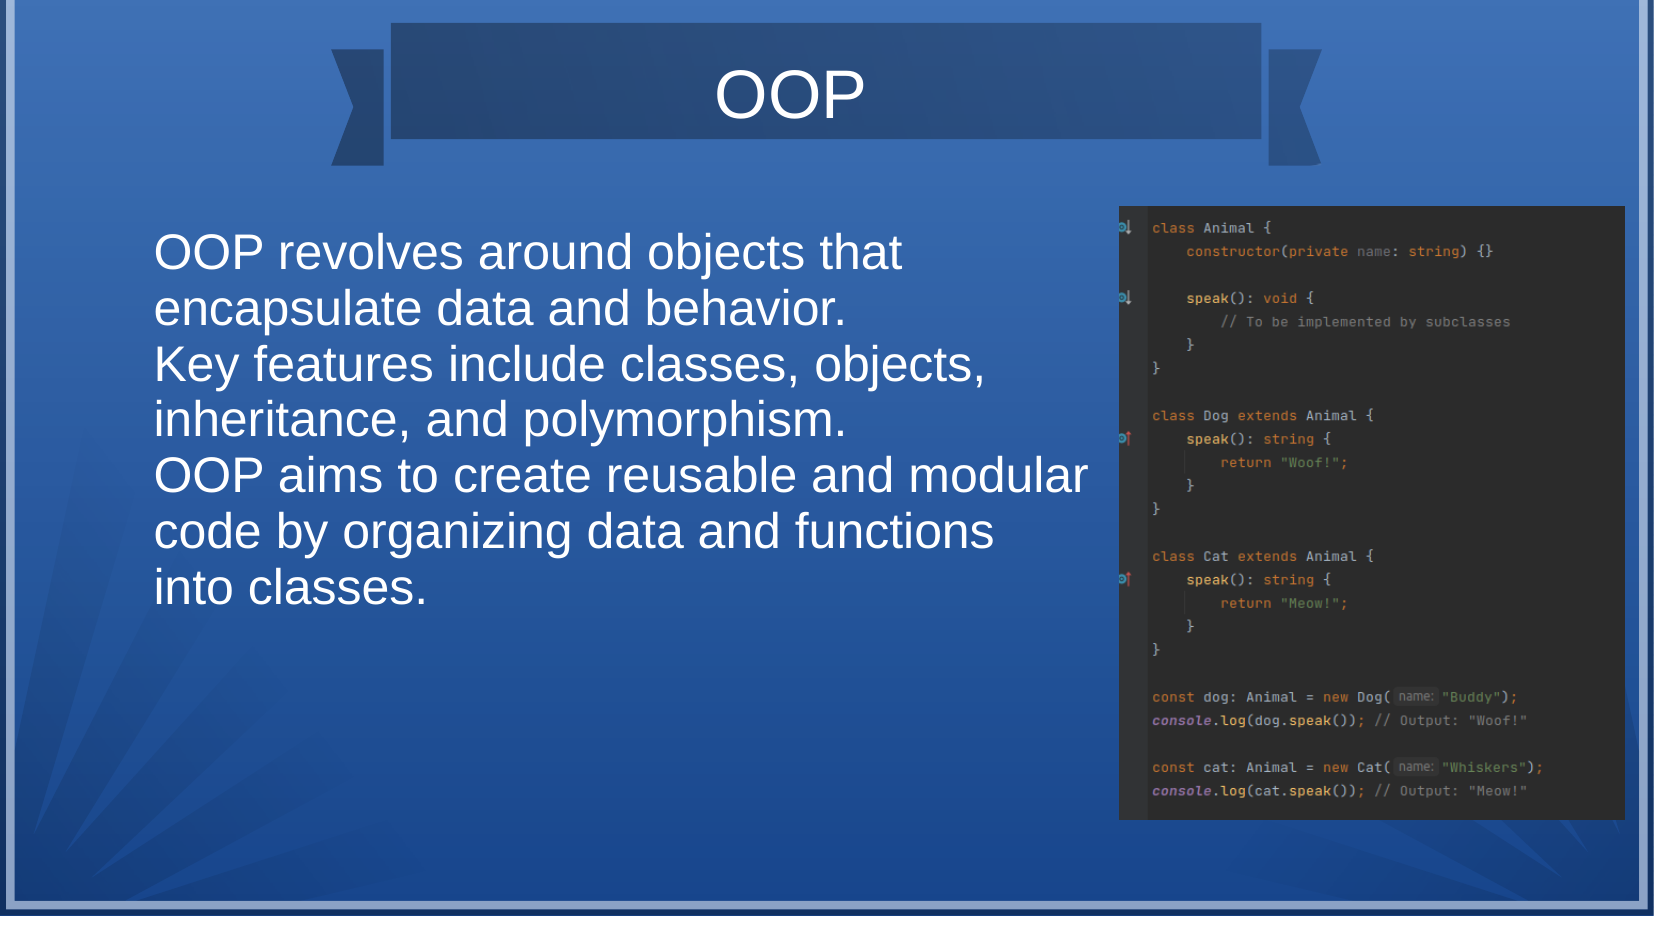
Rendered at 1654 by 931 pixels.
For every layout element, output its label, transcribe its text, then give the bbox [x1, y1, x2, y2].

list OOP revolves around objects that encapsulate data and behavior. Key features include classes, objects, inheritance, and polymorphism. OOP aims to create reusable and modular code by organizing data and functions into classes. [82, 224, 1571, 848]
picture [1119, 206, 1625, 820]
title OOP [295, 17, 1288, 172]
